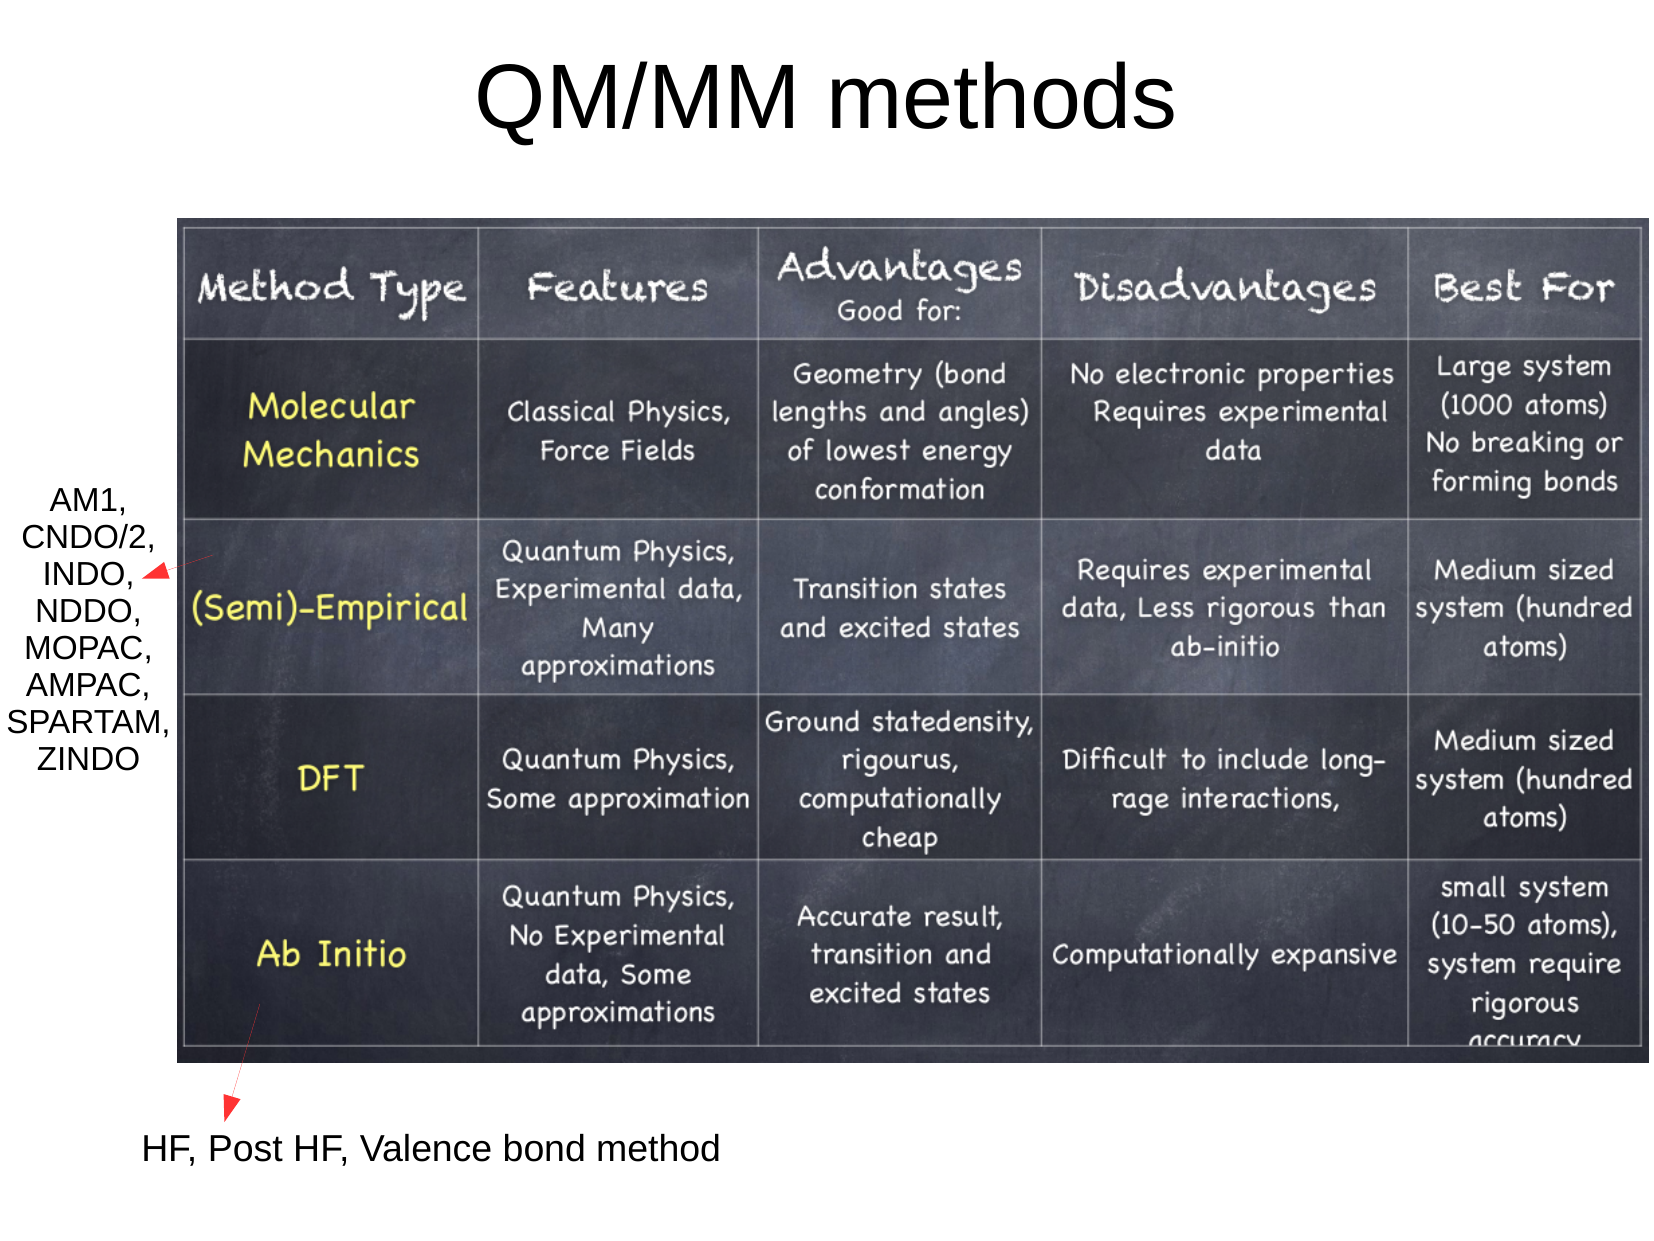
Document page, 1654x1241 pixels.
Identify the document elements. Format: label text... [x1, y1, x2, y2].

title AM1, CNDO/2, INDO, NDDO, MOPAC, AMPAC, SPARTAM, ZINDO [0, 448, 189, 810]
picture [177, 218, 1649, 1063]
title HF, Post HF, Valence bond method [106, 1092, 756, 1205]
title QM/MM methods [82, 0, 1571, 201]
